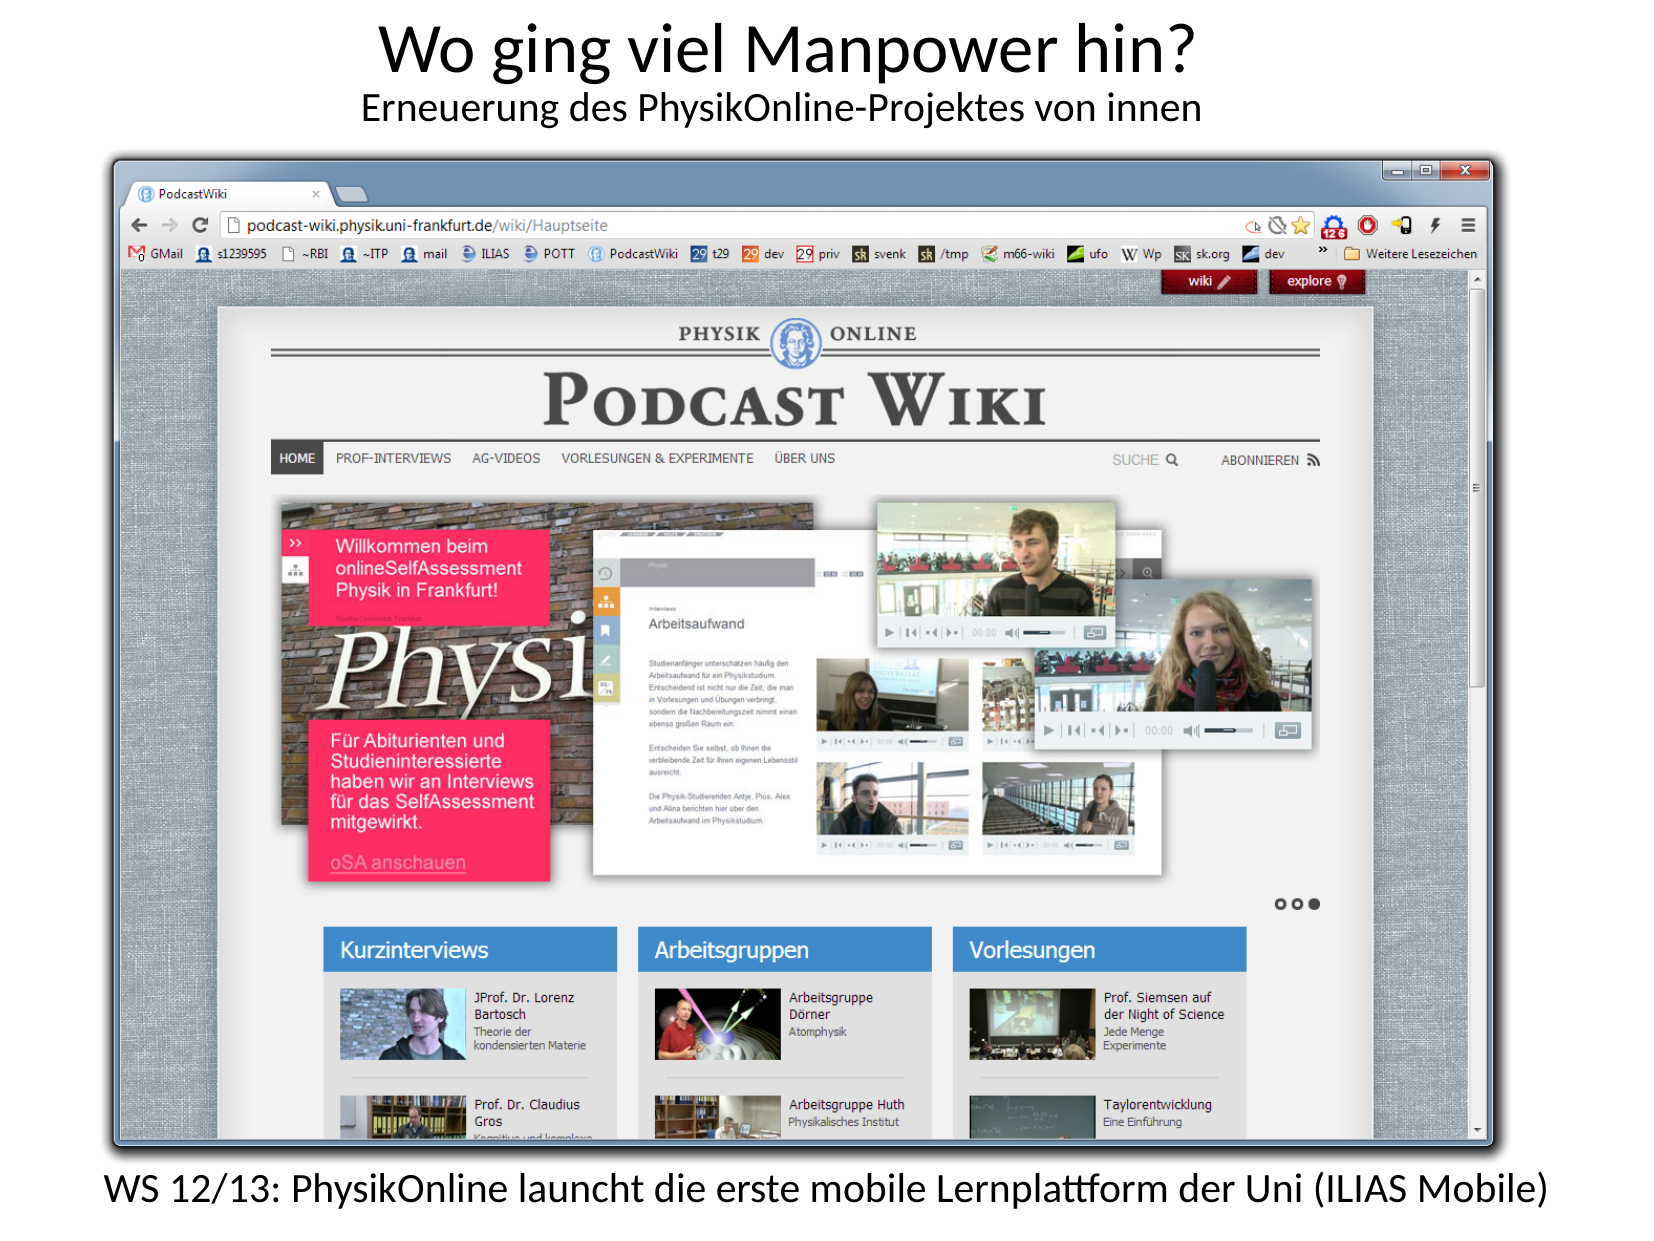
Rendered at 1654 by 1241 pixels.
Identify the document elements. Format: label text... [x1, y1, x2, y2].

text_box Erneuerung des PhysikOnline-Projektes von innen [346, 83, 1273, 213]
picture [99, 147, 1512, 1163]
text_box Wo ging viel Manpower hin? [363, 11, 1290, 142]
text_box WS 12/13: PhysikOnline launcht die erste mobile Lernplattform der Uni (ILIAS Mobile) [0, 1163, 1654, 1241]
